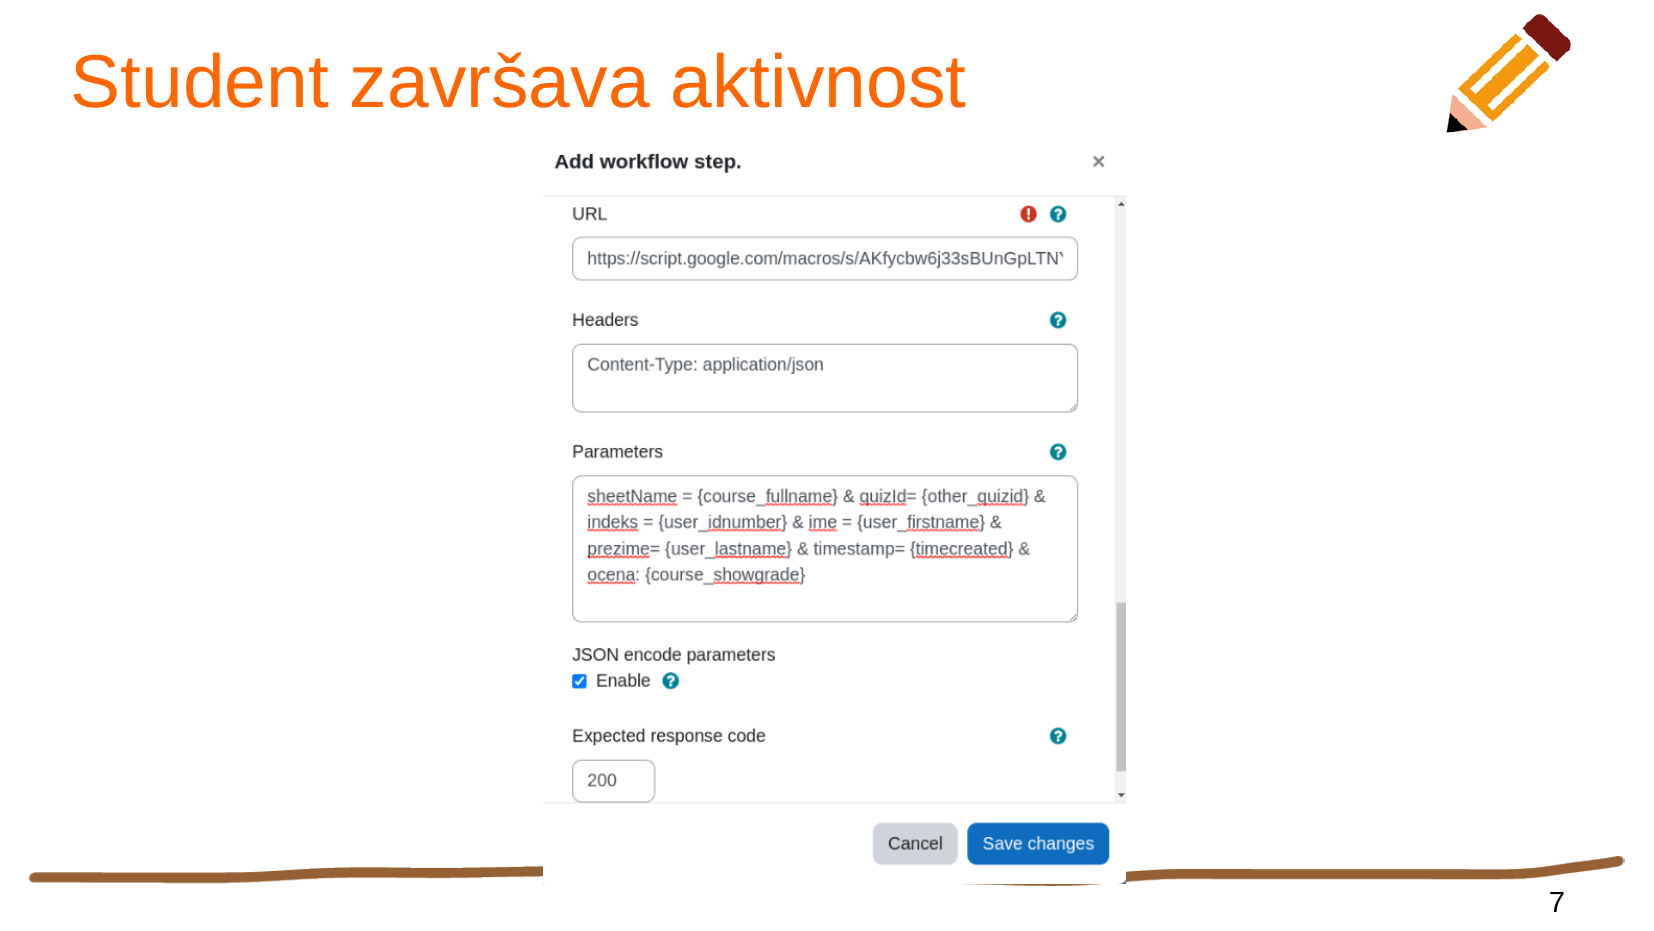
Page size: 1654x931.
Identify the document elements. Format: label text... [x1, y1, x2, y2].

picture [1446, 14, 1571, 133]
title Student završava aktivnost [0, 29, 1359, 133]
picture [29, 132, 1625, 886]
